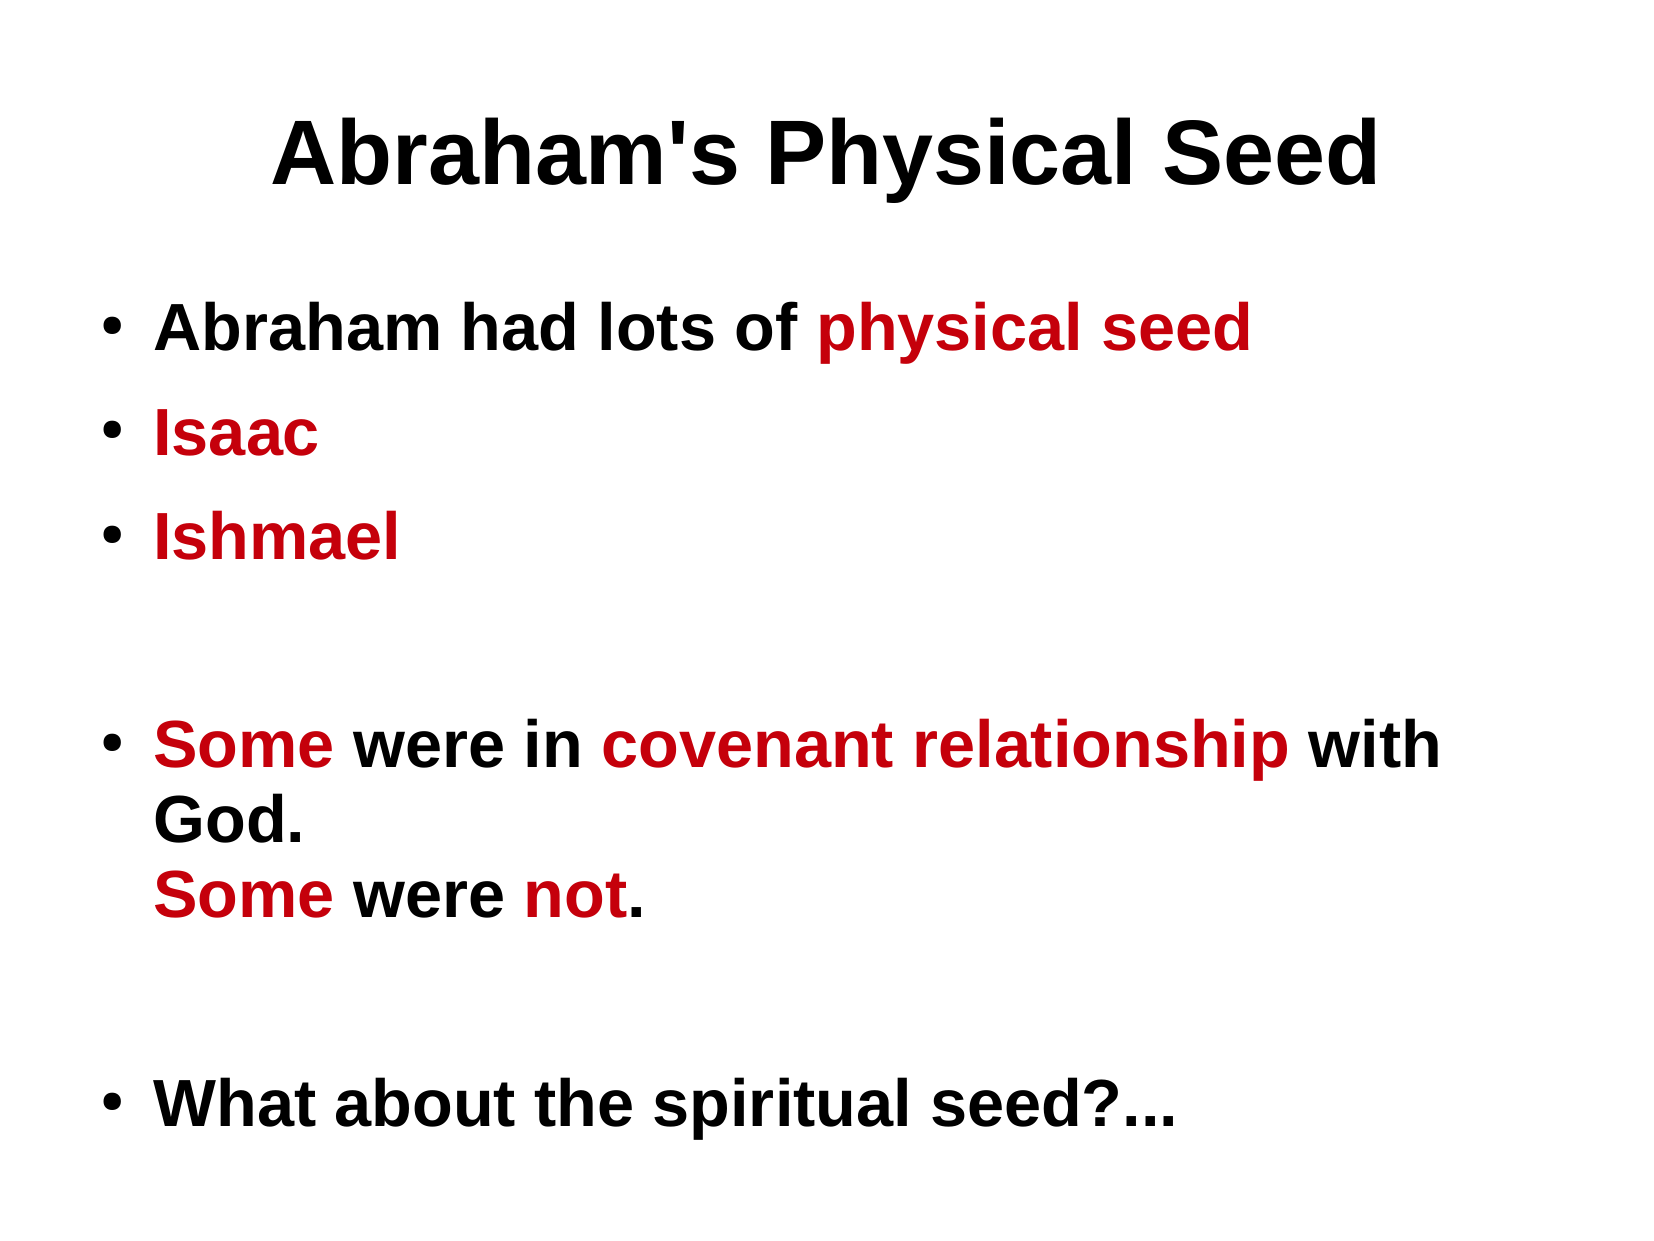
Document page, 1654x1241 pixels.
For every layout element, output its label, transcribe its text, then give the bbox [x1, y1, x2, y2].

list Abraham had lots of physical seed Isaac Ishmael Some were in covenant relationship with God. Some were not. What about the spiritual seed?... [82, 290, 1571, 1141]
title Abraham's Physical Seed [82, 49, 1571, 257]
